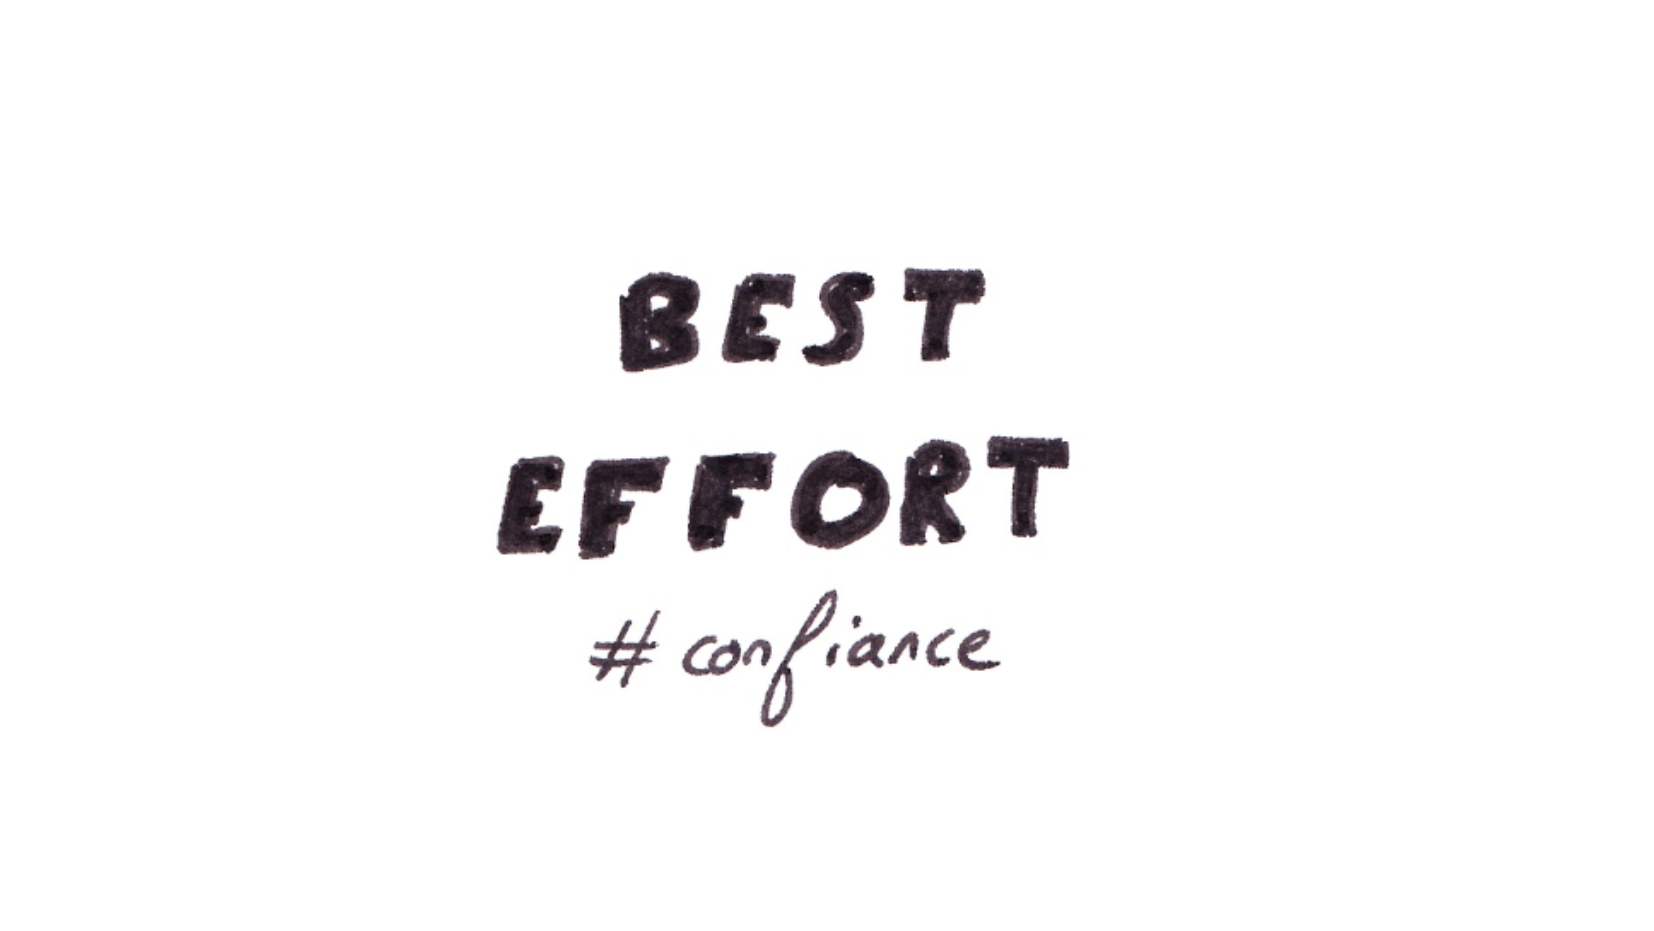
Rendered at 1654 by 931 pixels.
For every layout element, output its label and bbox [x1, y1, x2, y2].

picture [390, 135, 1156, 761]
